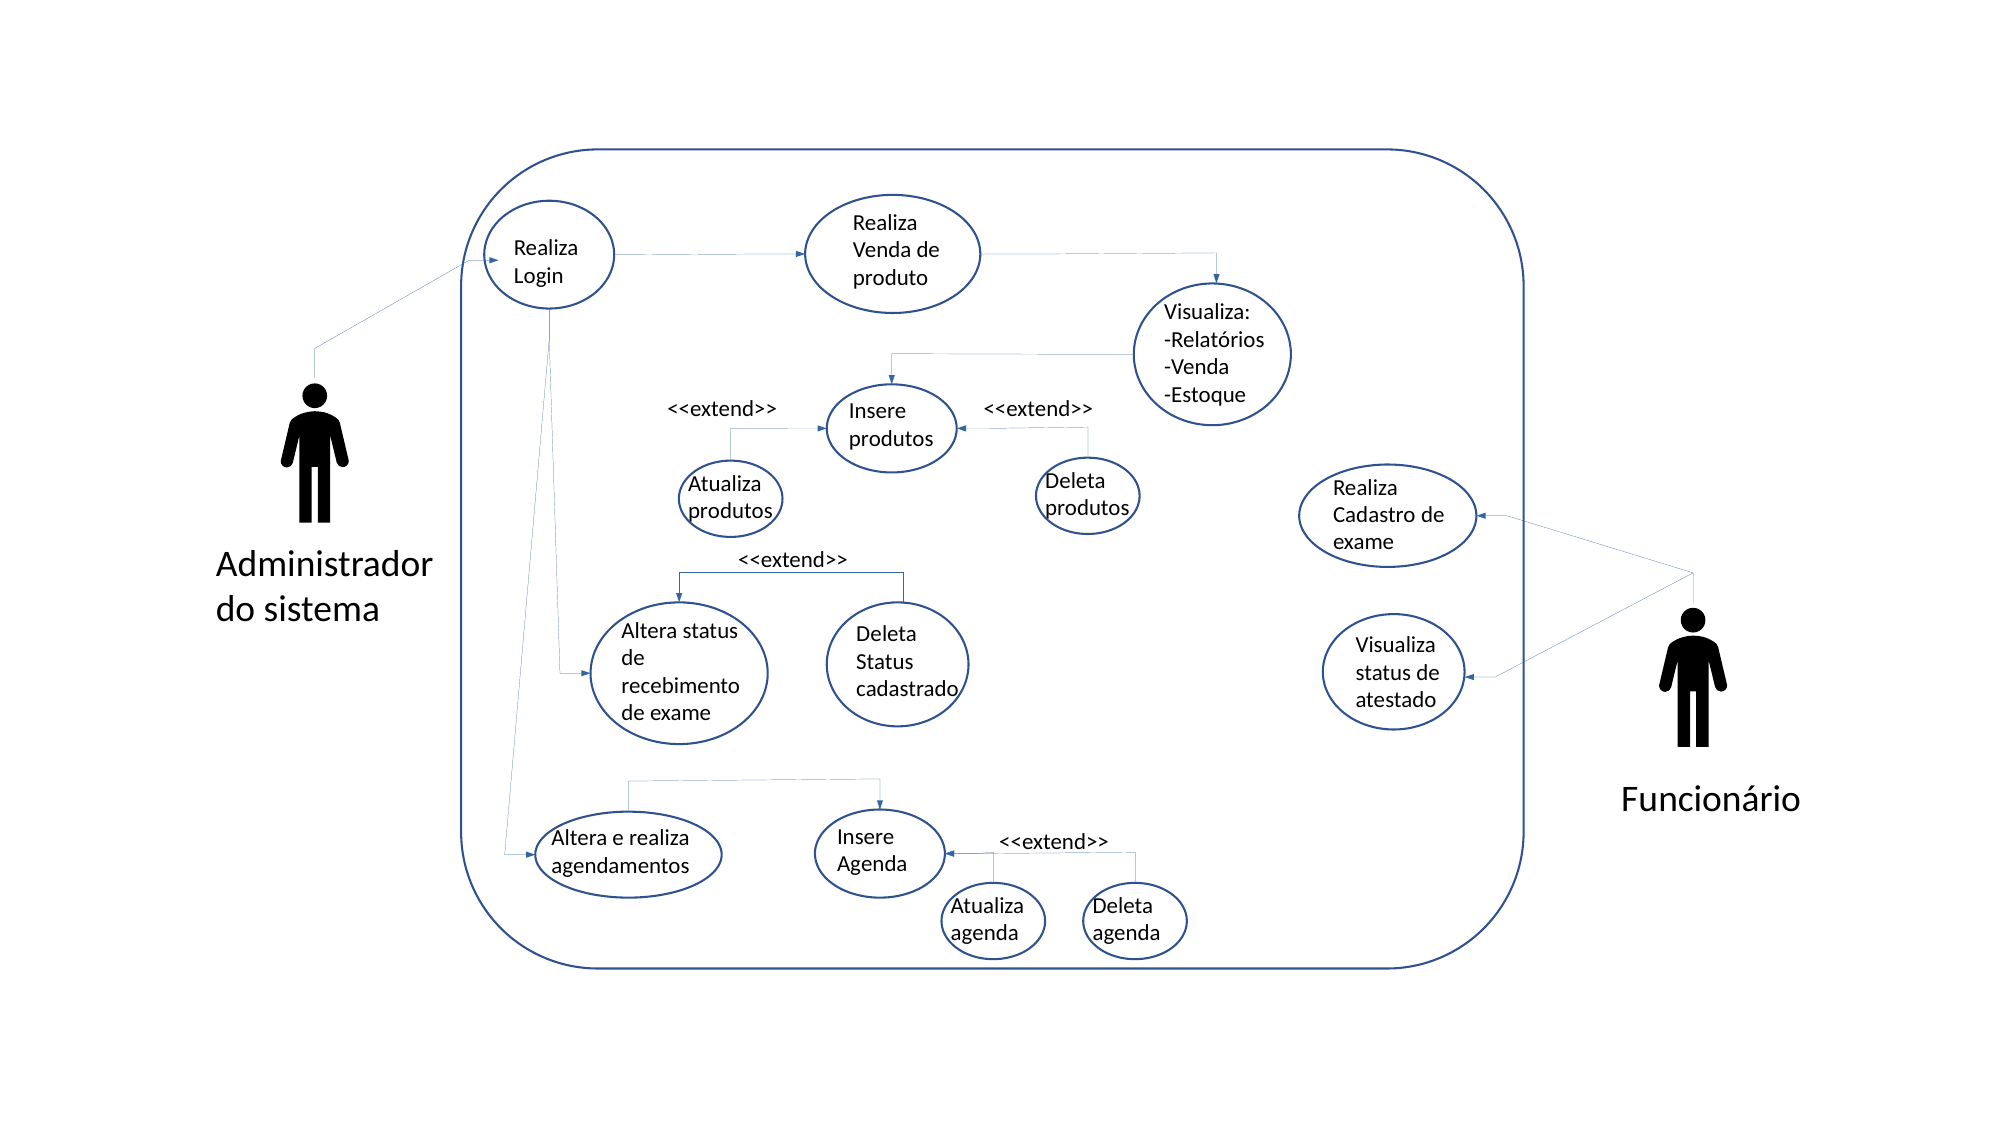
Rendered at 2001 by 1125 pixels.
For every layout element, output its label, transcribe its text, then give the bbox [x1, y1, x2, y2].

text_box Realiza Login [498, 225, 603, 296]
text_box <<extend>> [723, 573, 875, 580]
text_box Visualiza status de atestado [1340, 622, 1459, 740]
text_box Atualiza agenda [943, 884, 1044, 958]
picture [1618, 602, 1769, 753]
text_box <<extend>> [652, 385, 804, 429]
text_box Insere Agenda [822, 813, 940, 886]
text_box Visualiza: -Relatórios -Venda -Estoque [1149, 289, 1300, 415]
text_box Realiza Cadastro de exame [1318, 464, 1471, 567]
text_box Deleta Status cadastrado [932, 611, 981, 721]
text_box Deleta produtos [1030, 457, 1146, 556]
text_box Insere produtos [833, 388, 952, 461]
text_box <<extend>> [984, 819, 1136, 863]
text_box Altera status de recebimento de exame [606, 607, 759, 733]
text_box Realiza Venda de produto [837, 199, 963, 309]
text_box Deleta agenda [1085, 884, 1185, 958]
picture [1618, 602, 1635, 611]
text_box Deleta produtos [1038, 459, 1138, 532]
text_box Funcionário [1606, 766, 1819, 827]
text_box Administrador do sistema [200, 531, 449, 682]
text_box Atualiza produtos [673, 460, 723, 559]
text_box <<extend>> [968, 385, 1120, 429]
text_box <<extend>> [723, 537, 875, 572]
text_box Deleta agenda [1077, 882, 1193, 981]
text_box Altera e realiza agendamentos [536, 815, 713, 886]
text_box Atualiza produtos [745, 460, 789, 537]
picture [239, 377, 390, 528]
text_box Deleta Status cadastrado [841, 611, 967, 721]
text_box Atualiza agenda [935, 882, 1052, 981]
text_box Atualiza produtos [680, 462, 781, 535]
